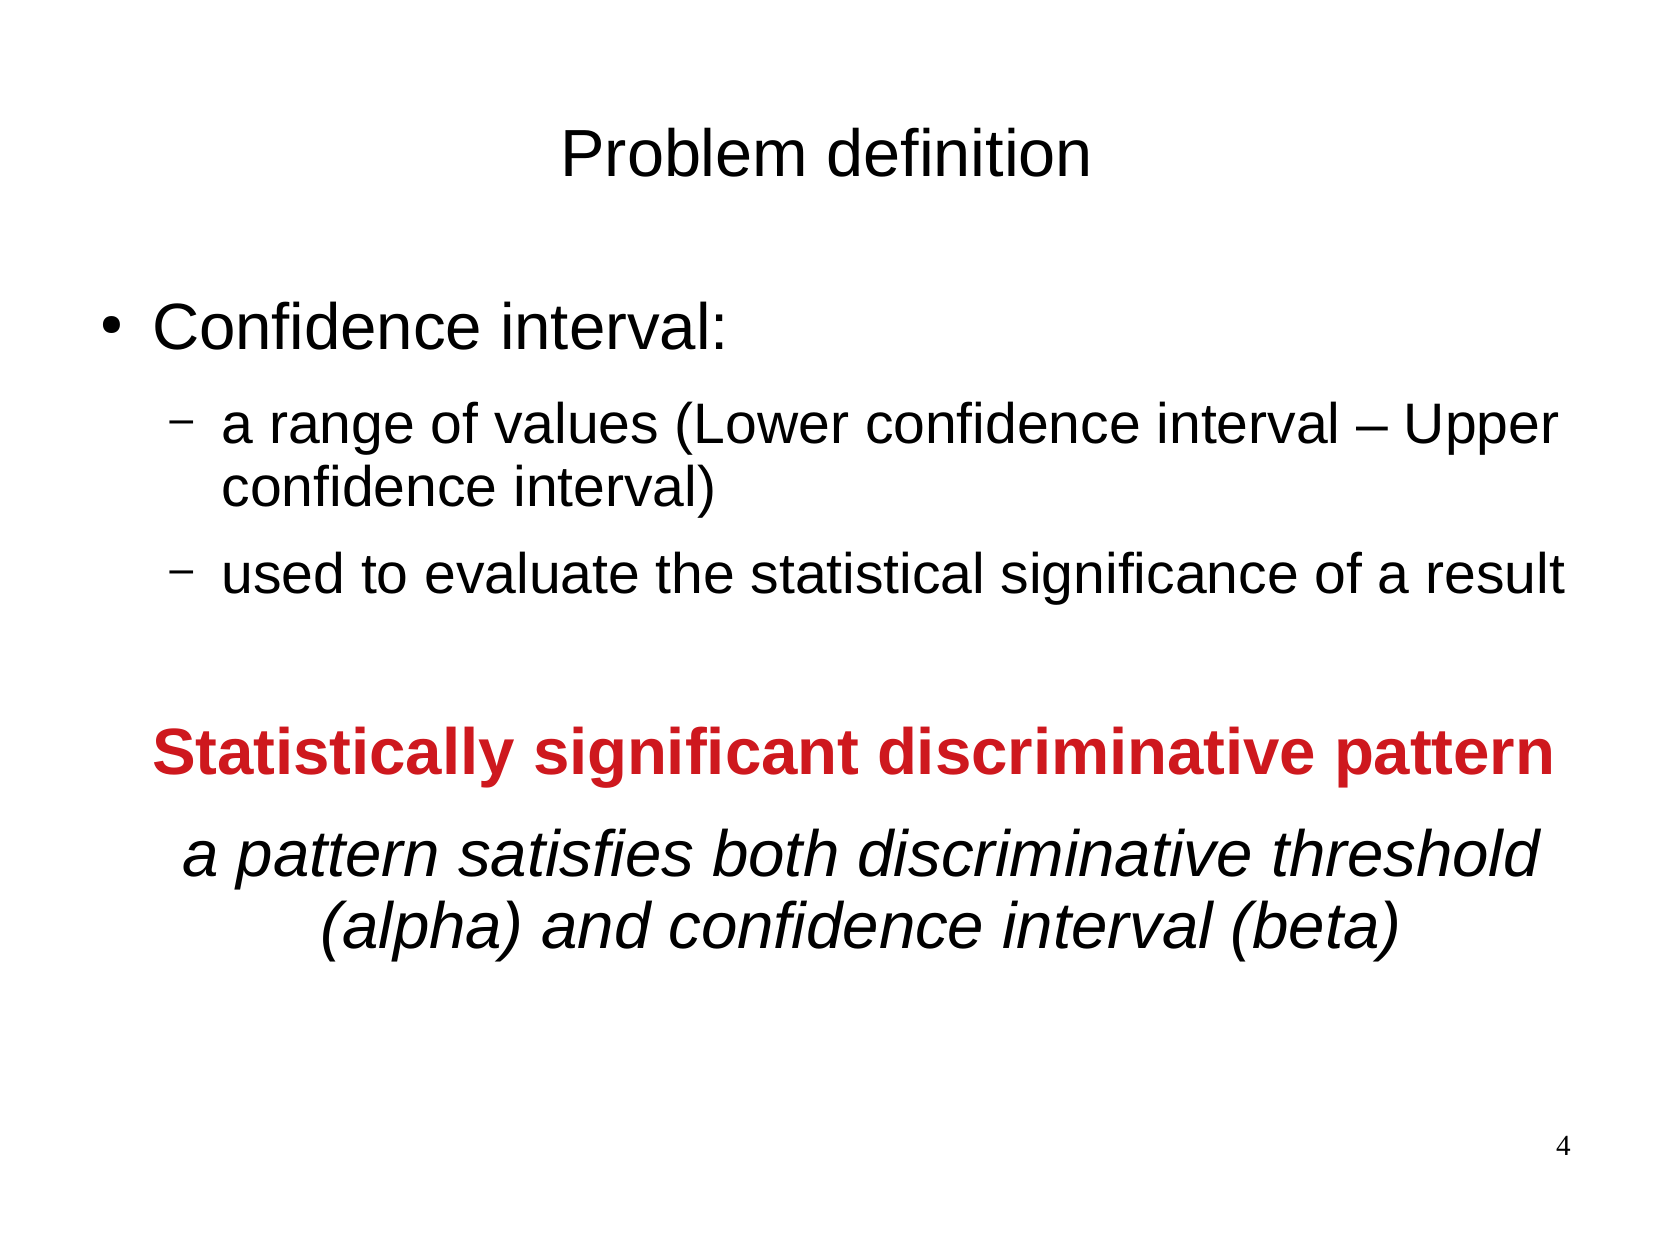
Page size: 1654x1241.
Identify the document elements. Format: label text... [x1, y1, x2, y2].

list Confidence interval: a range of values (Lower confidence interval – Upper confidence interval) used to evaluate the statistical significance of a result Statistically significant discriminative pattern a pattern satisfies both discriminative threshold (alpha) and confidence interval (beta) [82, 290, 1571, 1010]
title Problem definition [82, 49, 1571, 257]
